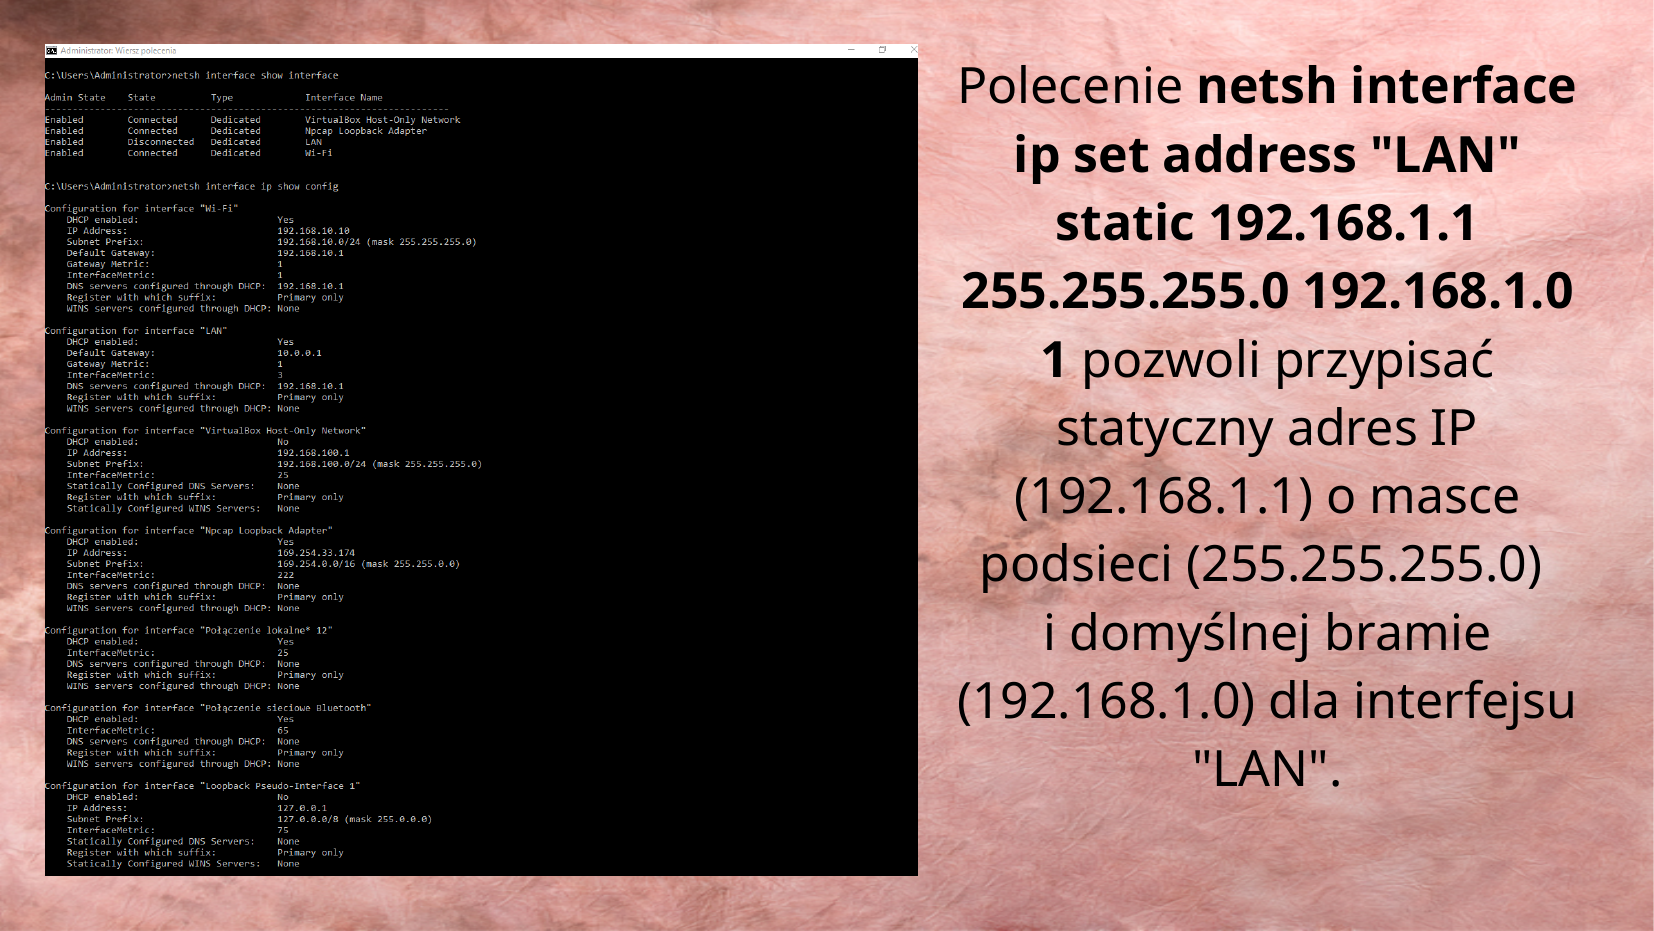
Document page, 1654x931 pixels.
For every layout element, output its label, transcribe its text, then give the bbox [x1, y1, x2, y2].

picture [0, 0, 1654, 931]
title Polecenie netsh interface ip set address "LAN" static 192.168.1.1 255.255.255.0 192.168.1.0 1 pozwoli przypisać statyczny adres IP (192.168.1.1) o masce podsieci (255.255.255.0) i domyślnej bramie (192.168.1.0) dla interfejsu "LAN". [945, 184, 1591, 736]
